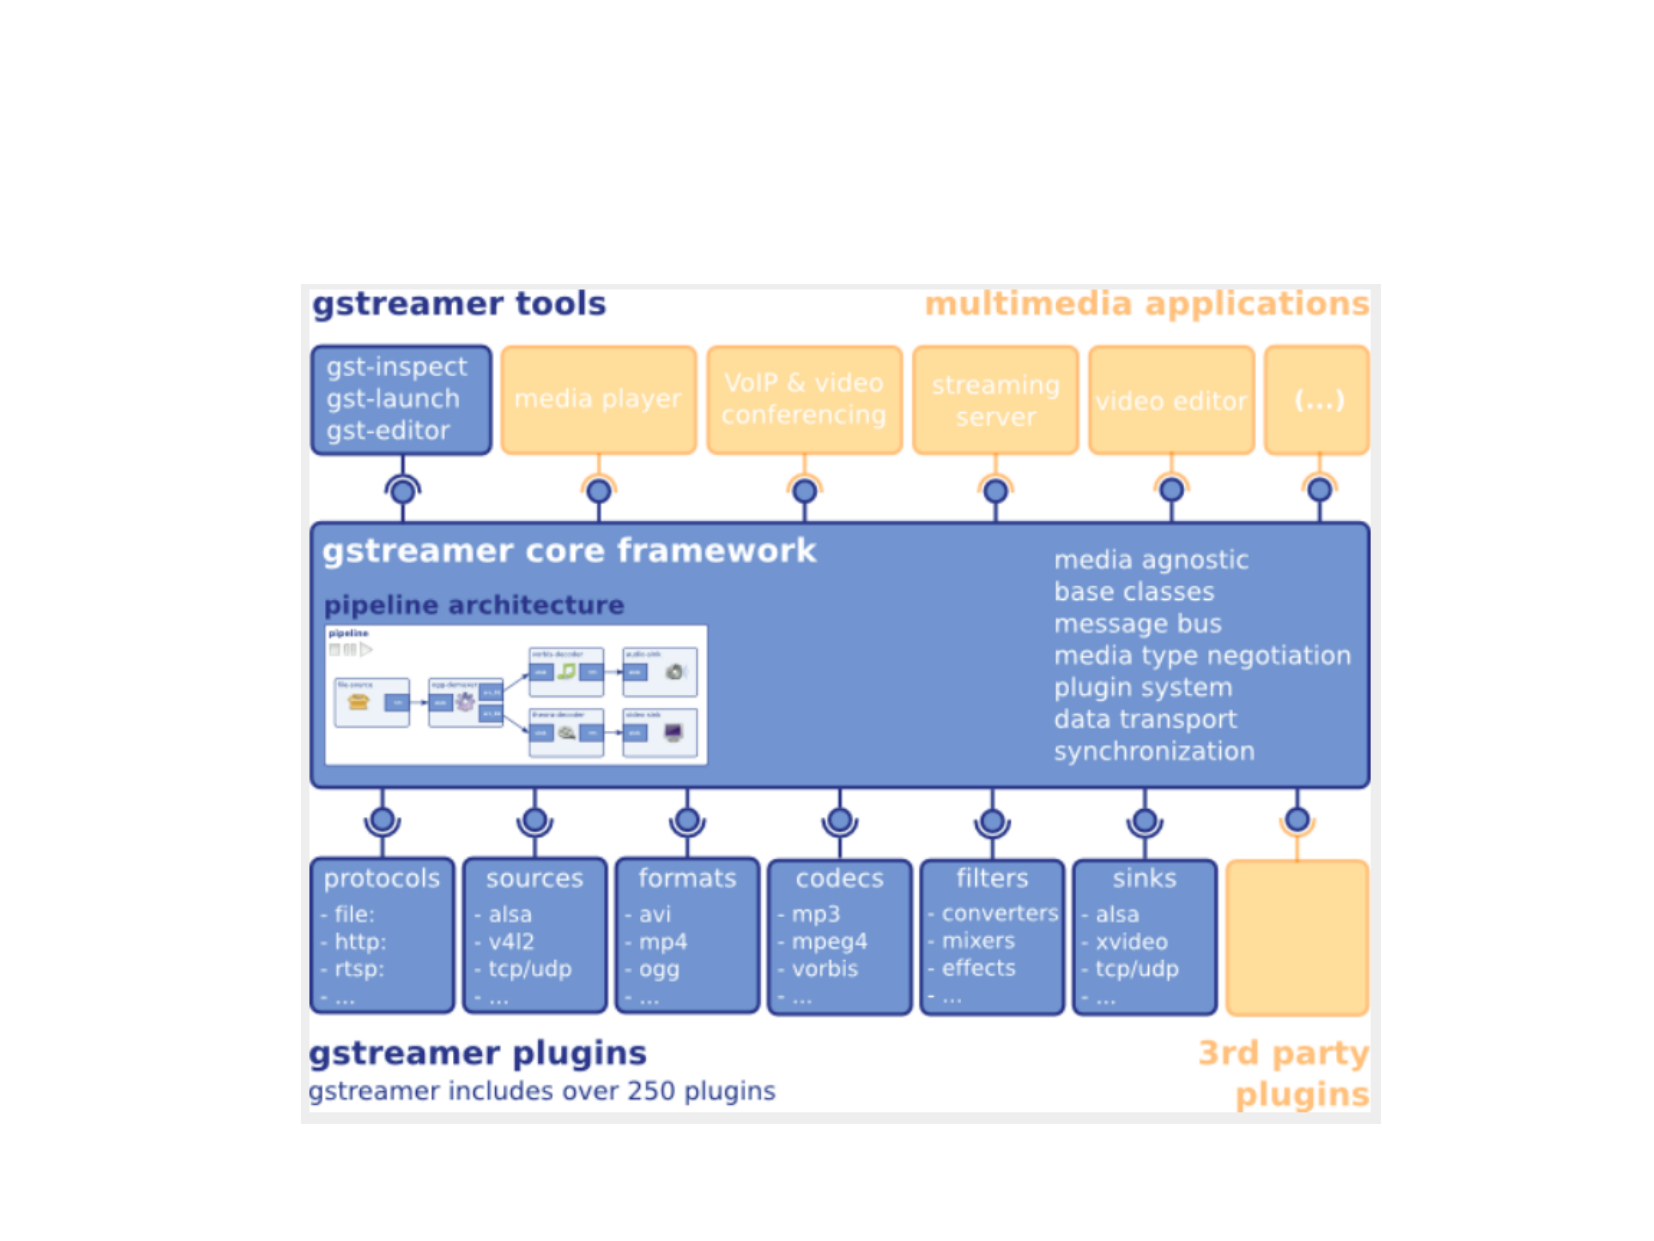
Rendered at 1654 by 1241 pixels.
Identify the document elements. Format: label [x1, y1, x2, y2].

picture [301, 284, 1381, 1124]
